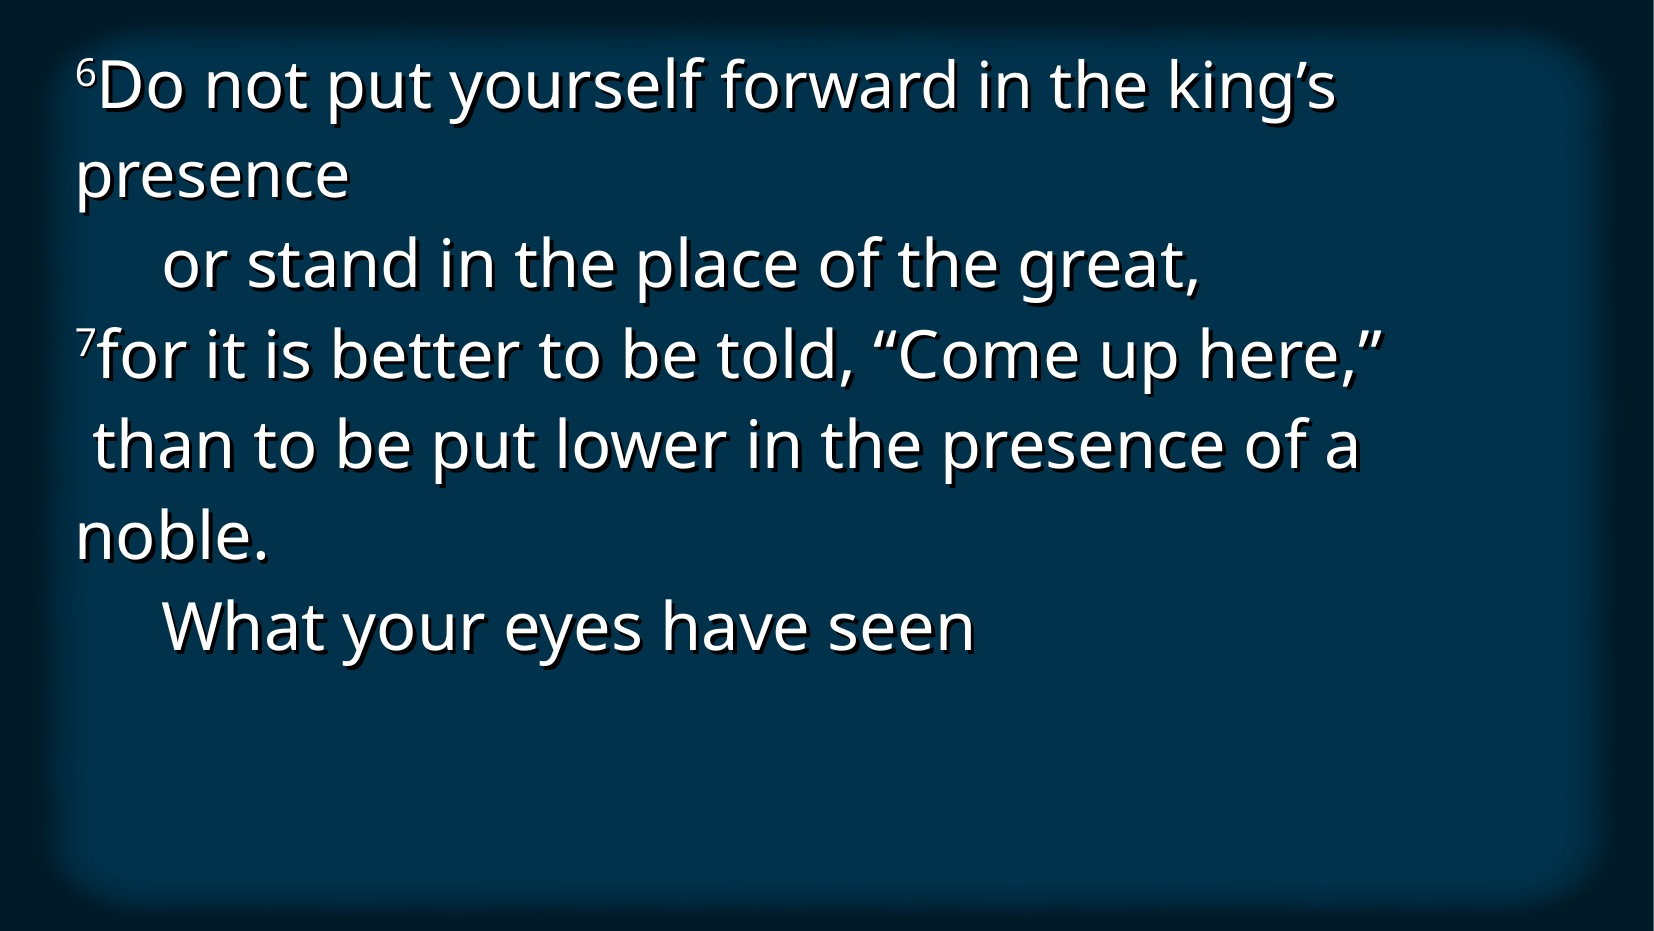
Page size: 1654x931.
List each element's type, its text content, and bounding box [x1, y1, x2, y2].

picture [0, 0, 1654, 931]
text_box 6Do not put yourself forward in the king’s presence or stand in the place of the great, 7for it is better to be told, “Come up here,” than to be put lower in the presence of a noble. What your eyes have seen [60, 30, 1576, 578]
